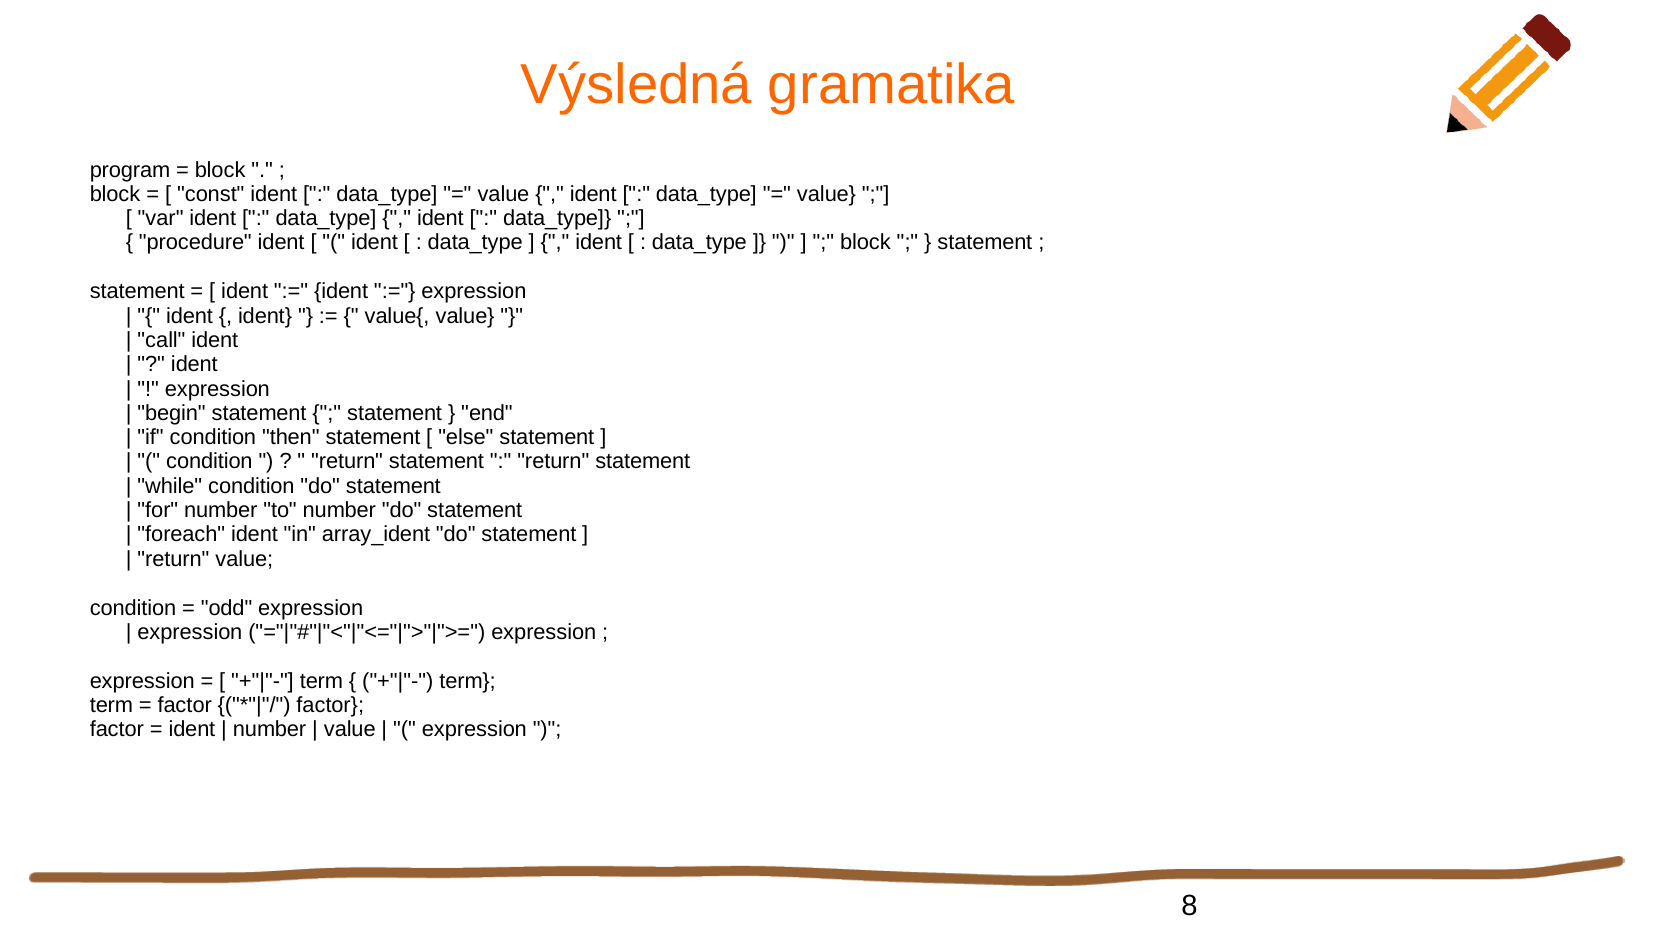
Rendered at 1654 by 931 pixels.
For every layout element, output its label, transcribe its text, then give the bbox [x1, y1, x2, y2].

picture [1446, 14, 1571, 133]
text_box program = block "." ; block = [ "const" ident [":" data_type] "=" value {"," ident [":" data_type] "=" value} ";"] [ "var" ident [":" data_type] {"," ident [":" data_type]} ";"] { "procedure" ident [ "(" ident [ : data_type ] {"," ident [ : data_type ]} ")" ] ";" block ";" } statement ; statement = [ ident ":=" {ident ":="} expression | "{" ident {, ident} "} := {" value{, value} "}" | "call" ident | "?" ident | "!" expression | "begin" statement {";" statement } "end" | "if" condition "then" statement [ "else" statement ] | "(" condition ") ? " "return" statement ":" "return" statement | "while" condition "do" statement | "for" number "to" number "do" statement | "foreach" ident "in" array_ident "do" statement ] | "return" value; condition = "odd" expression | expression ("="|"#"|"<"|"<="|">"|">=") expression ; expression = [ "+"|"-"] term { ("+"|"-") term}; term = factor {("*"|"/") factor}; factor = ident | number | value | "(" expression ")"; [75, 150, 1576, 826]
picture [29, 856, 1625, 886]
text_box <number> [1181, 885, 1565, 931]
title Výsledná gramatika [88, 29, 1447, 133]
